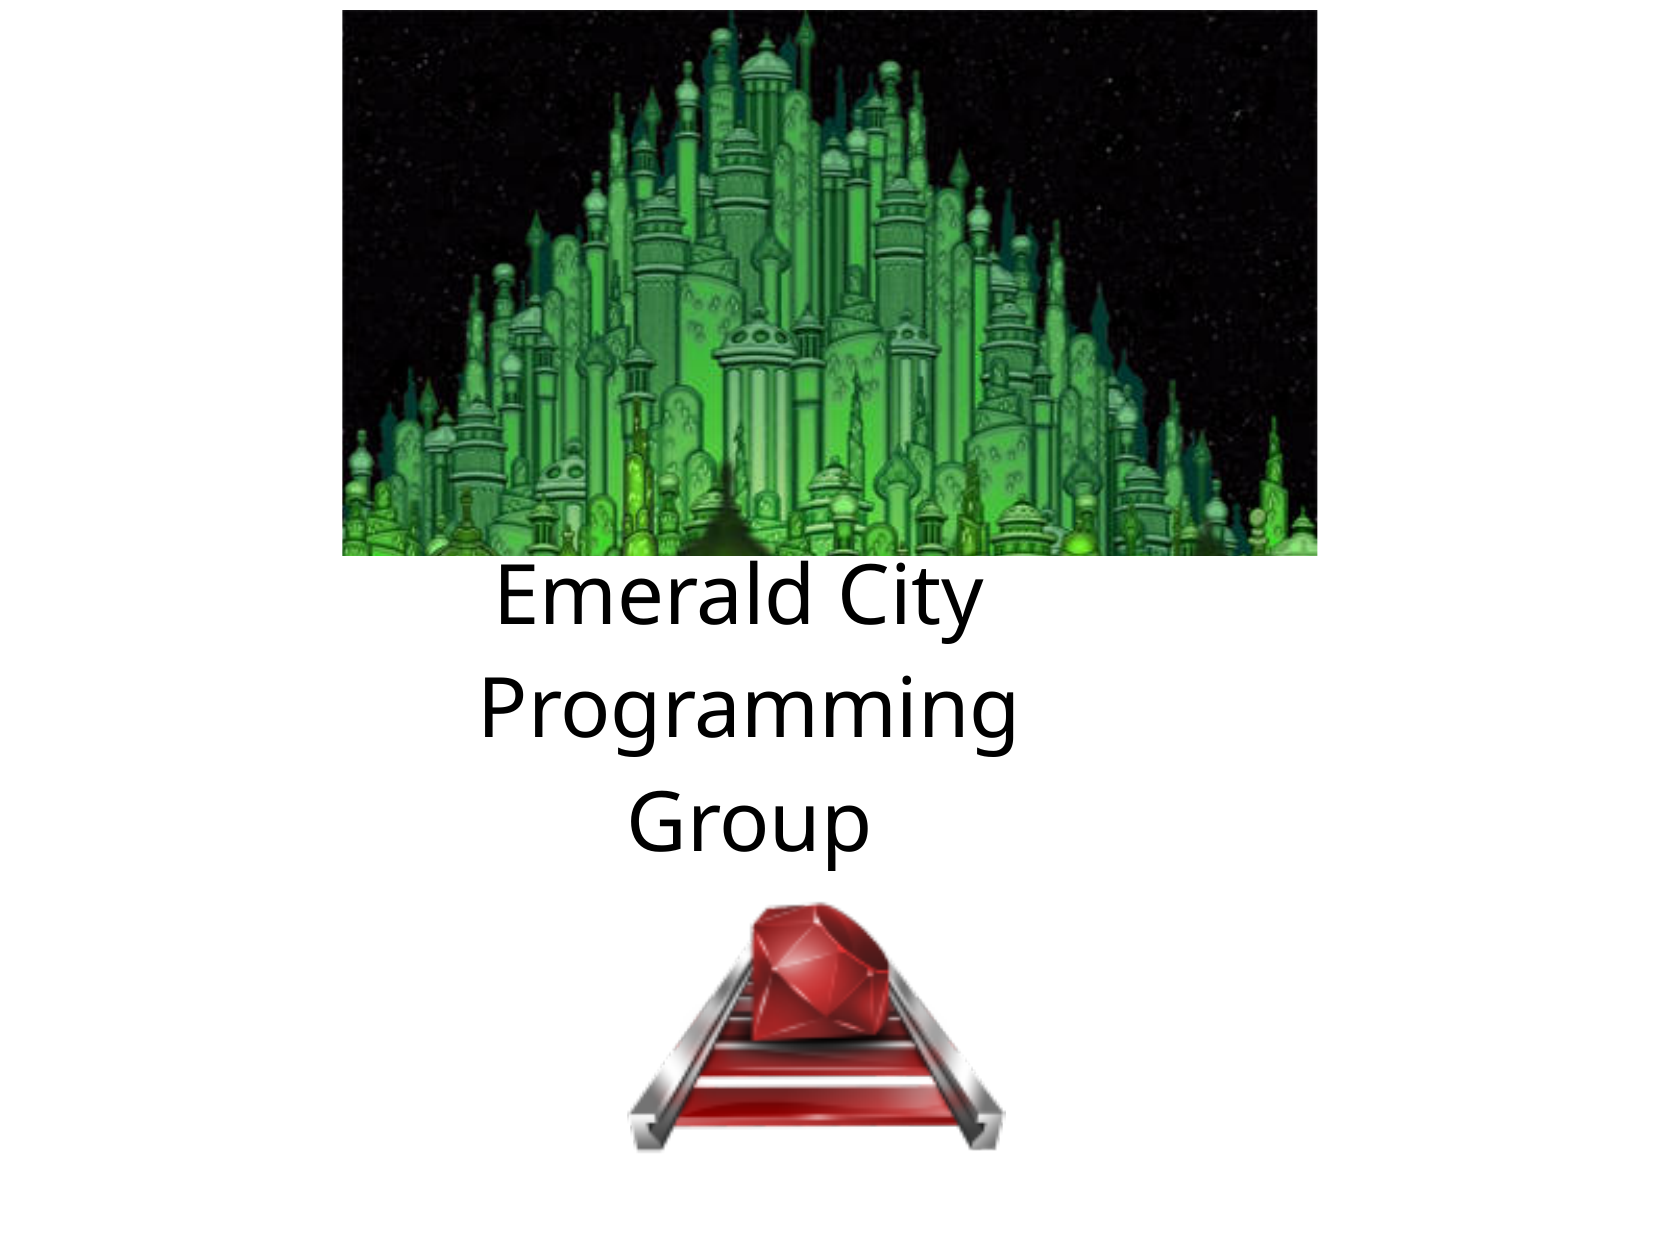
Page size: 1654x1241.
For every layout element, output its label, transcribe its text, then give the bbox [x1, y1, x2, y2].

text_box Emerald City Programming Group [463, 527, 1244, 859]
picture [623, 839, 1006, 1216]
picture [342, 10, 1318, 556]
